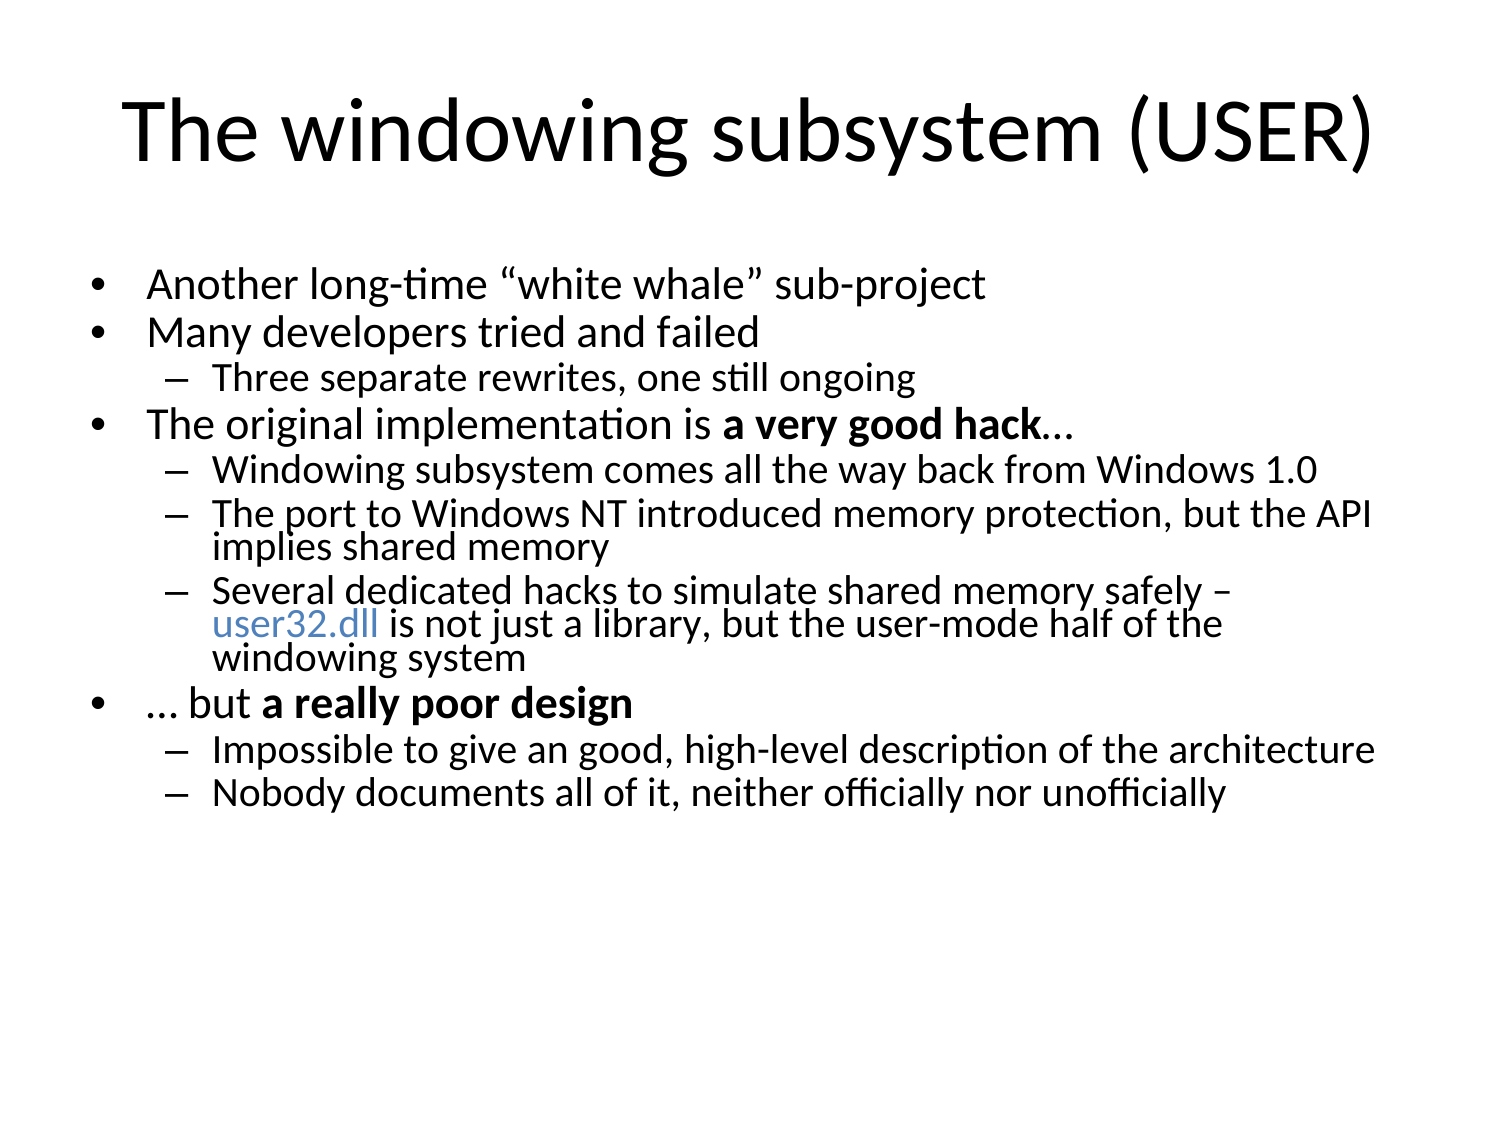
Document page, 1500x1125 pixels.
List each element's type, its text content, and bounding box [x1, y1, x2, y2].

title The windowing subsystem (USER) [75, 45, 1426, 233]
list Another long-time “white whale” sub-project Many developers tried and failed Three separate rewrites, one still ongoing The original implementation is a very good hack… Windowing subsystem comes all the way back from Windows 1.0 The port to Windows NT introduced memory protection, but the API implies shared memory Several dedicated hacks to simulate shared memory safely – user32.dll is not just a library, but the user-mode half of the windowing system … but a really poor design Impossible to give an good, high-level description of the architecture Nobody documents all of it, neither officially nor unofficially [75, 262, 1426, 1006]
